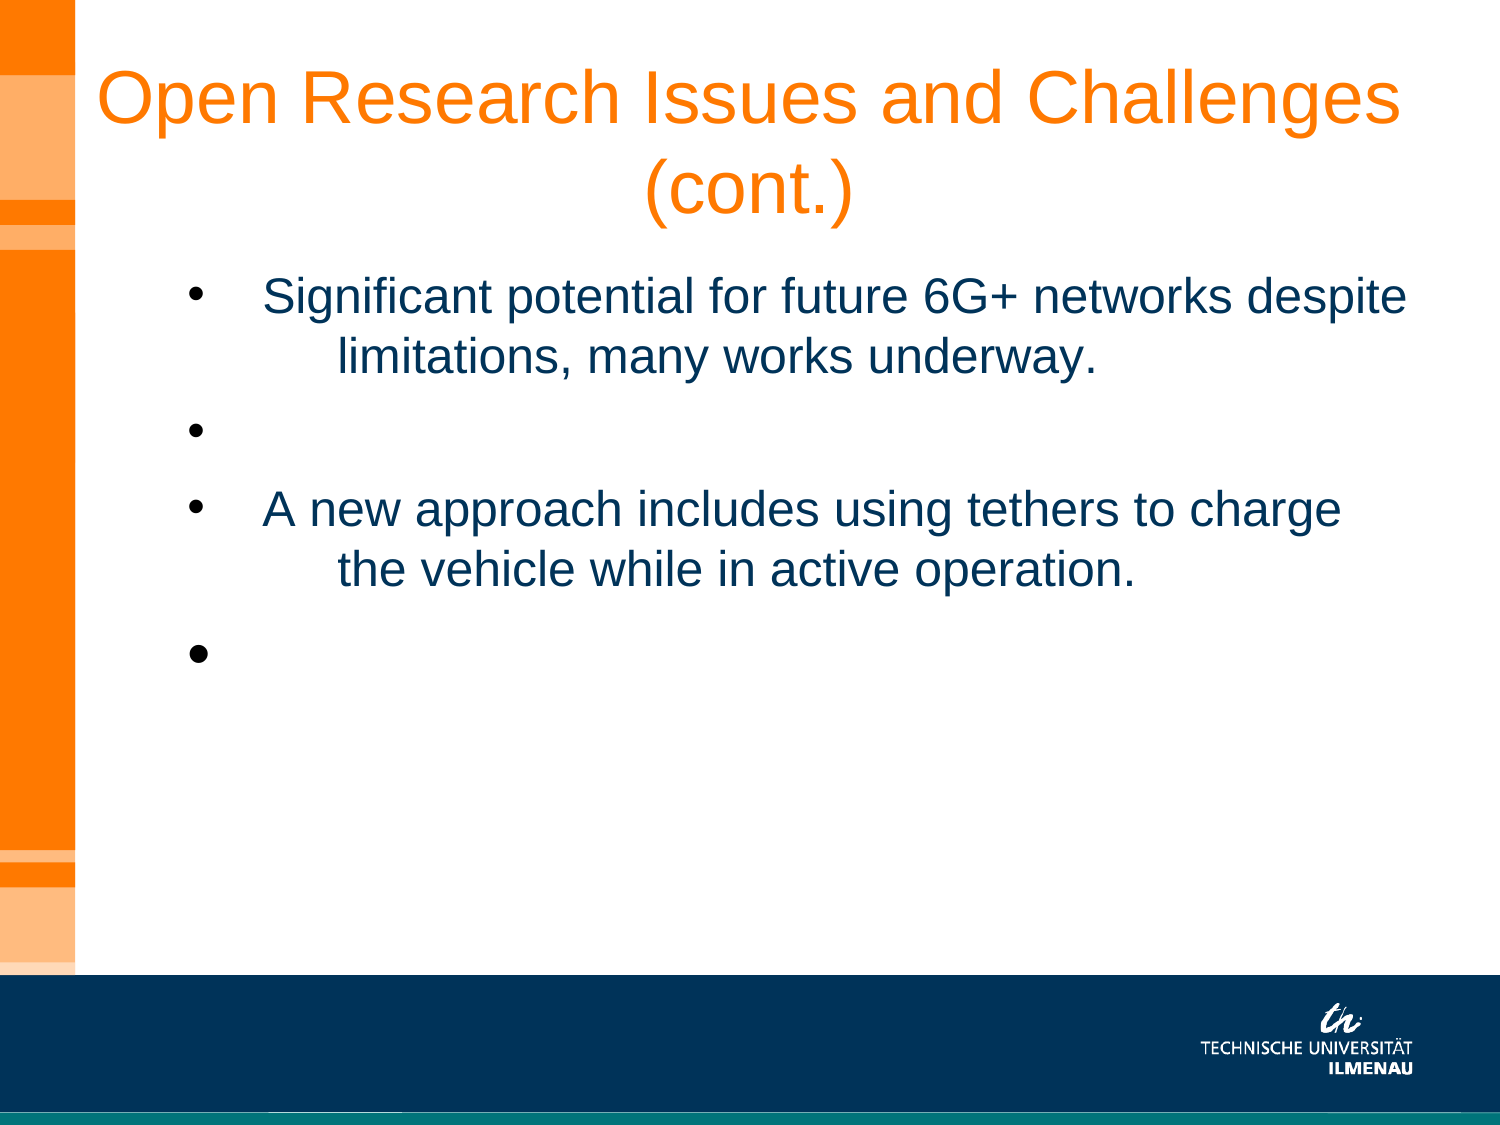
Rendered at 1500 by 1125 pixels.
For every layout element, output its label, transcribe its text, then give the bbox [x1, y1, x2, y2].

list Significant potential for future 6G+ networks despite limitations, many works underway. A new approach includes using tethers to charge the vehicle while in active operation. [74, 263, 1425, 916]
title Open Research Issues and Challenges (cont.) [74, 20, 1425, 257]
